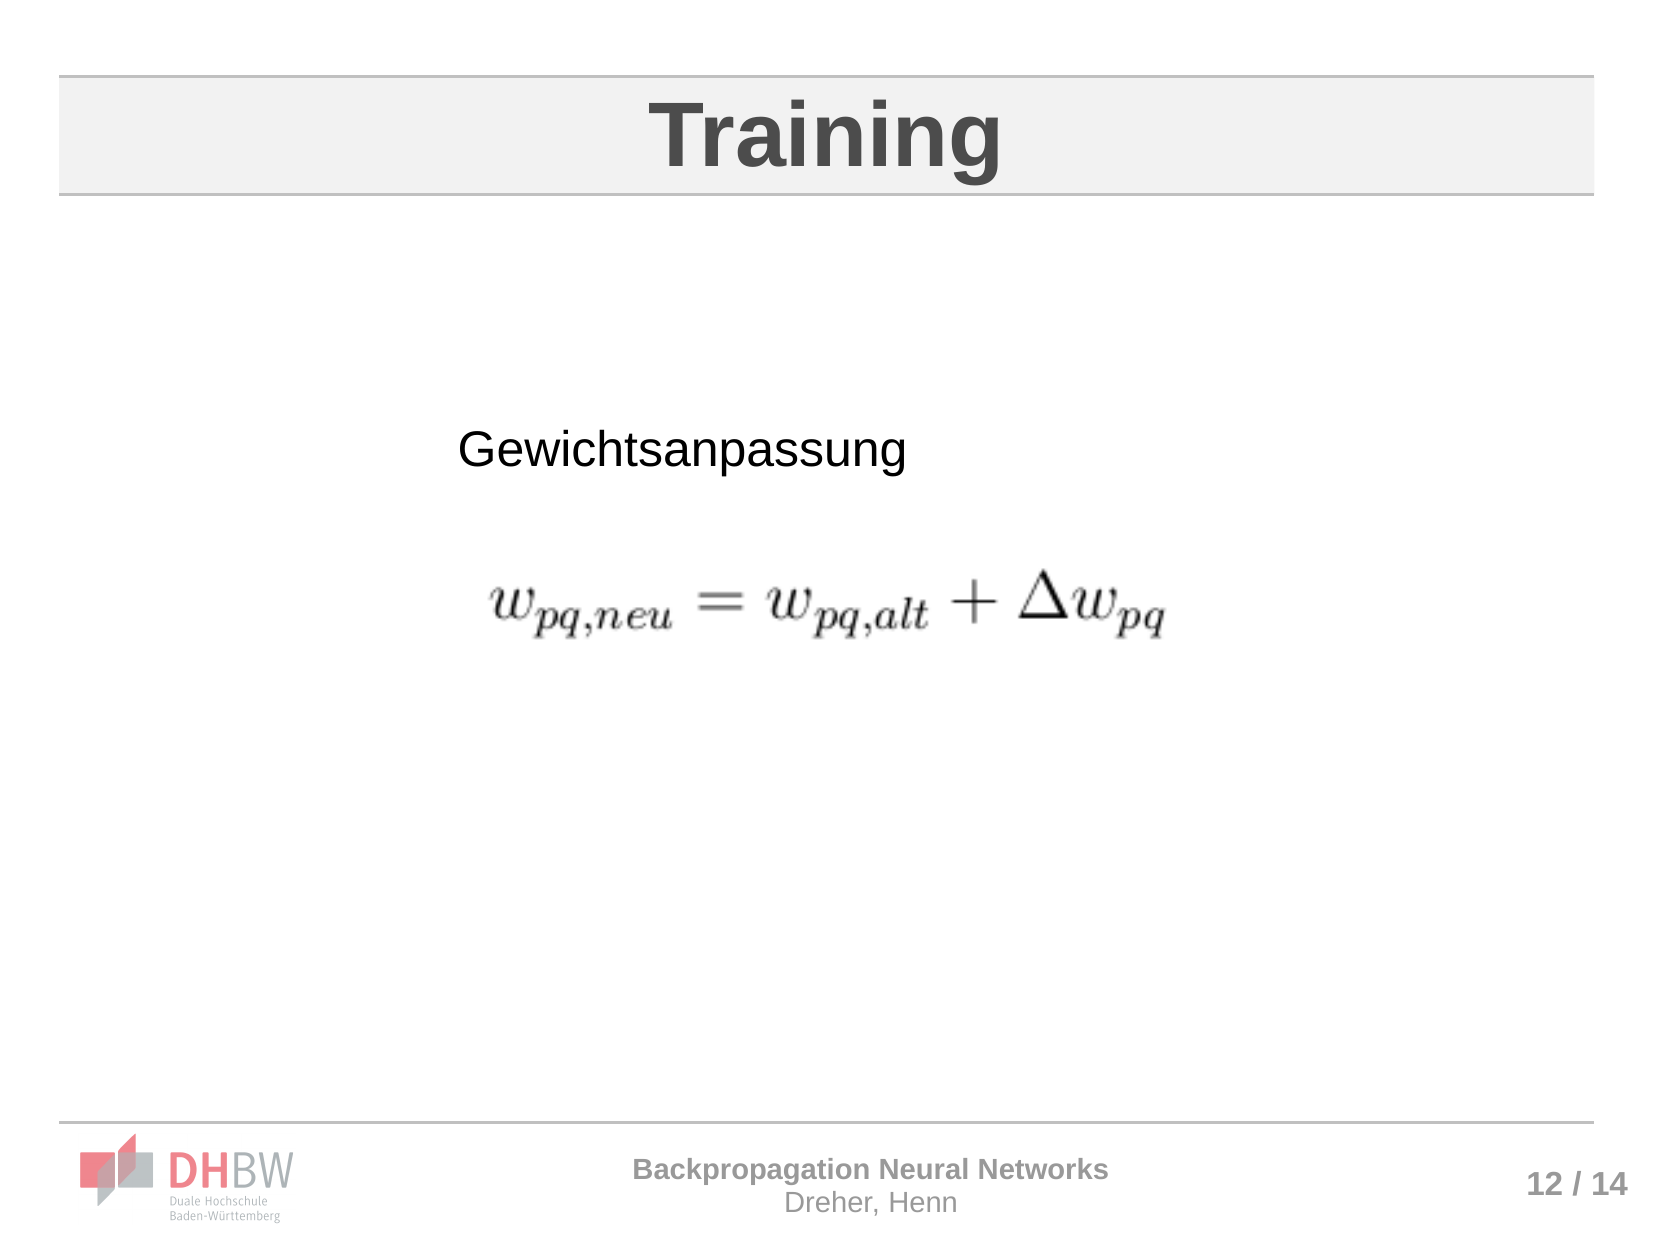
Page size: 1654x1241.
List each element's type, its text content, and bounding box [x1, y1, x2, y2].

text_box Gewichtsanpassung [442, 413, 923, 484]
title Training [59, 31, 1595, 239]
picture [442, 531, 1211, 709]
picture [78, 1133, 296, 1225]
